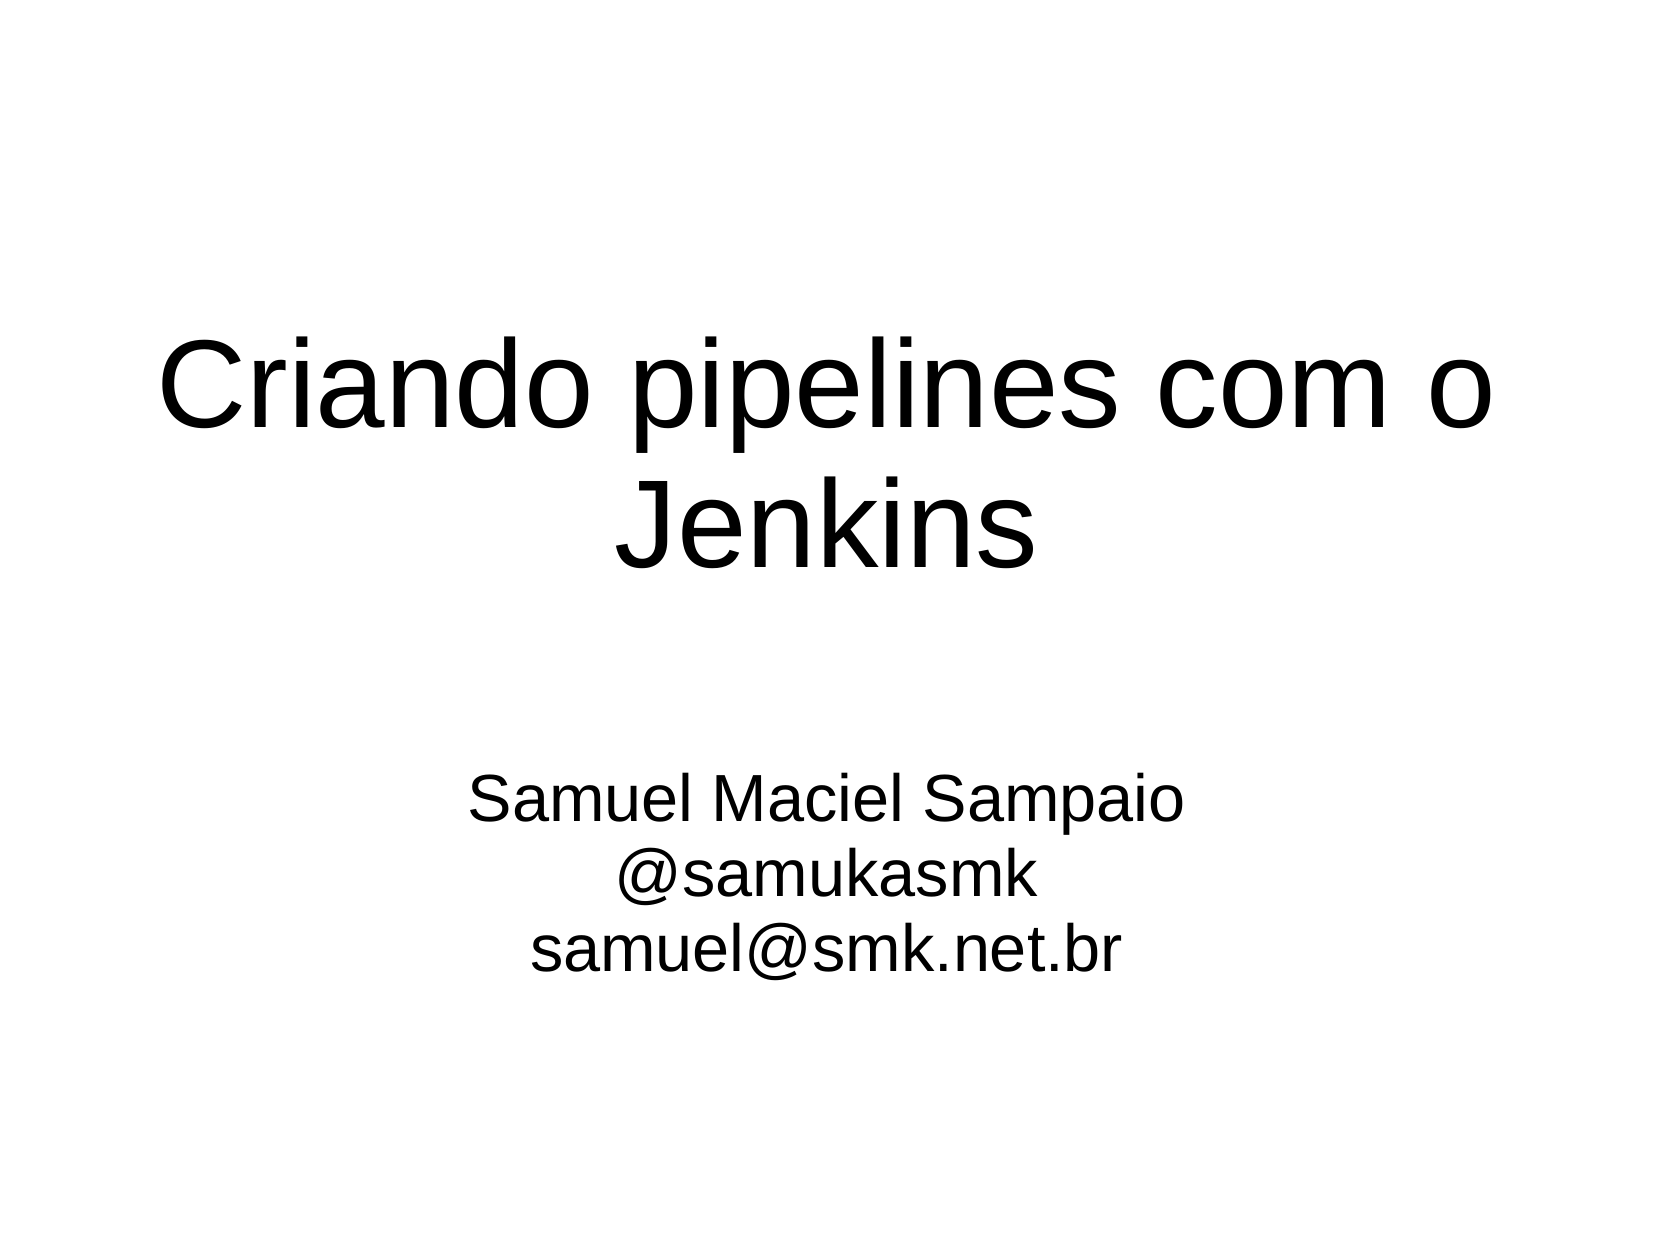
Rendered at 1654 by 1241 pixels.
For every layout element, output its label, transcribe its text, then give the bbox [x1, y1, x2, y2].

subtitle Criando pipelines com o Jenkins Samuel Maciel Sampaio @samukasmk samuel@smk.net.br [82, 290, 1571, 1010]
